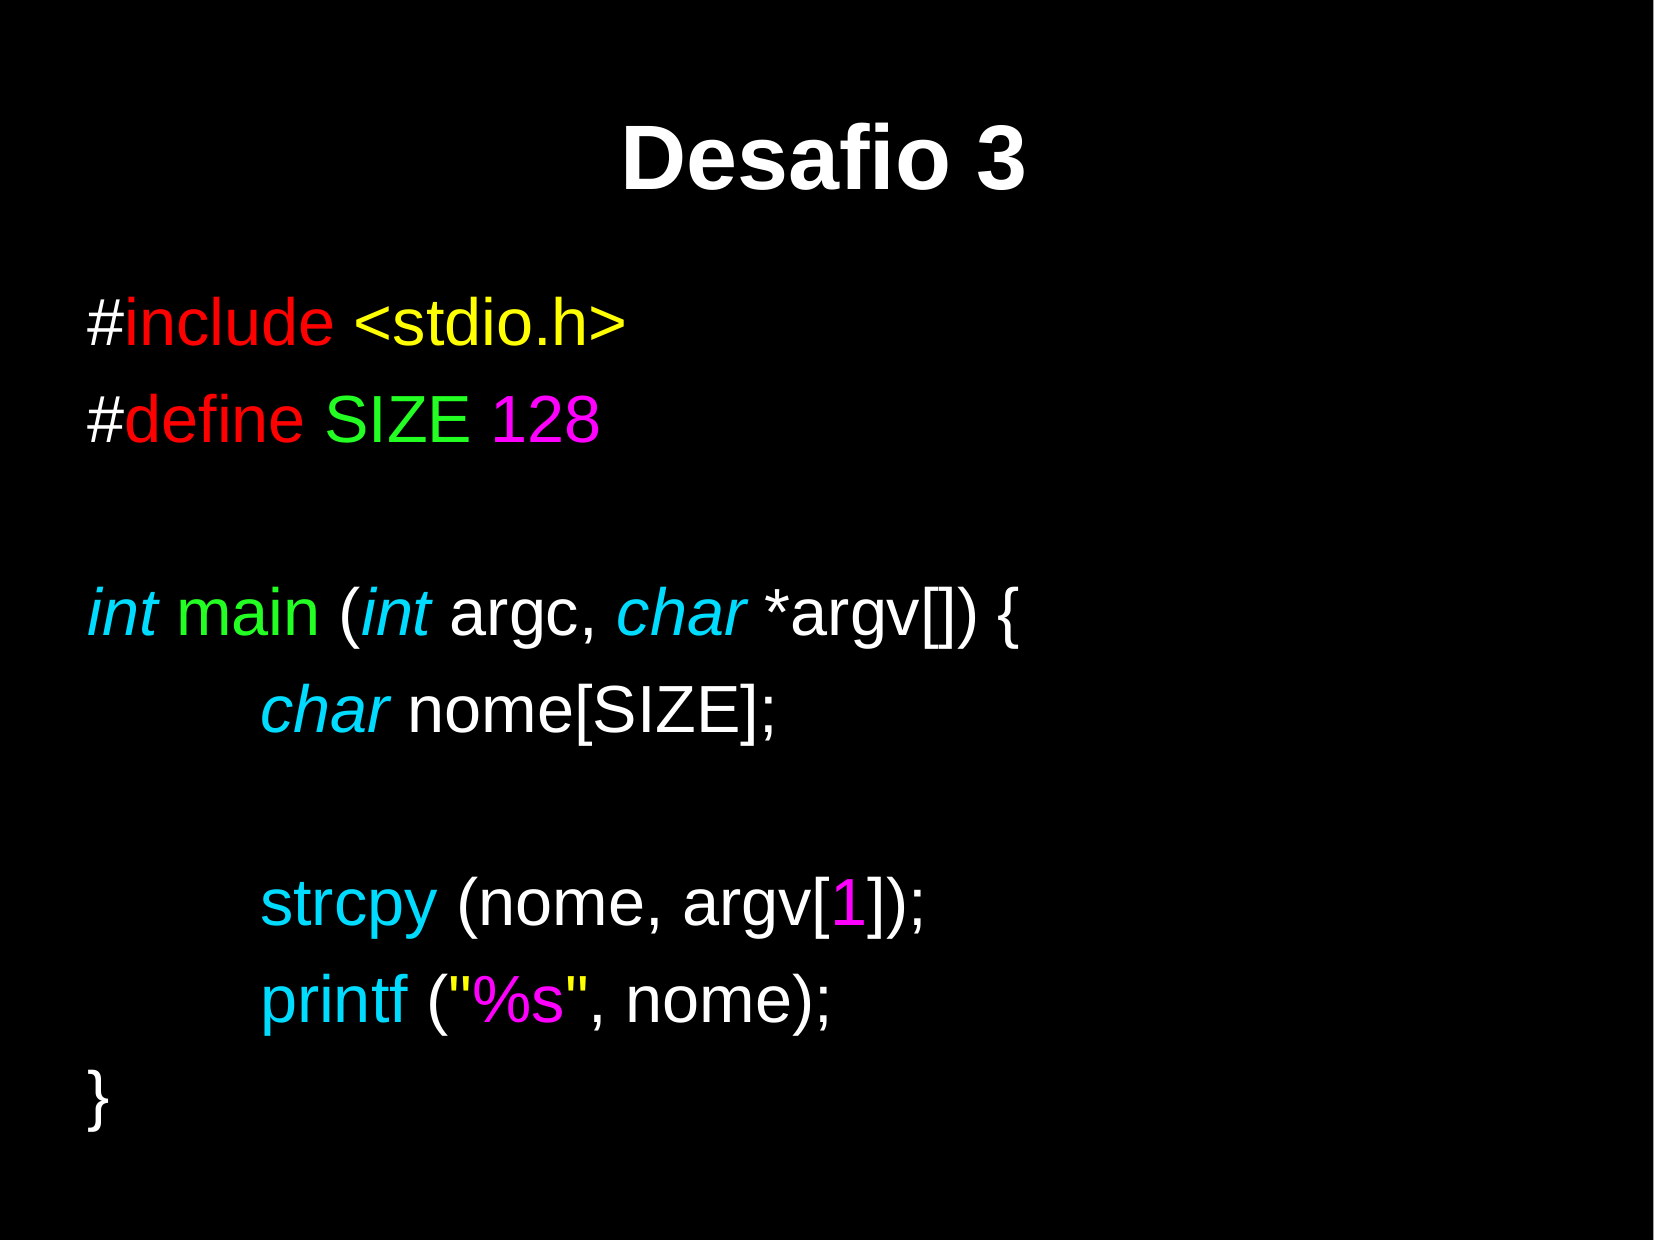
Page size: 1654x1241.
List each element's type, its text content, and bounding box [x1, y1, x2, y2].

text_box Desafio 3 [82, 23, 1566, 283]
subtitle #include <stdio.h> #define SIZE 128 int main (int argc, char *argv[]) { char nome[SIZE]; strcpy (nome, argv[1]); printf ("%s", nome); } [82, 279, 1570, 1133]
